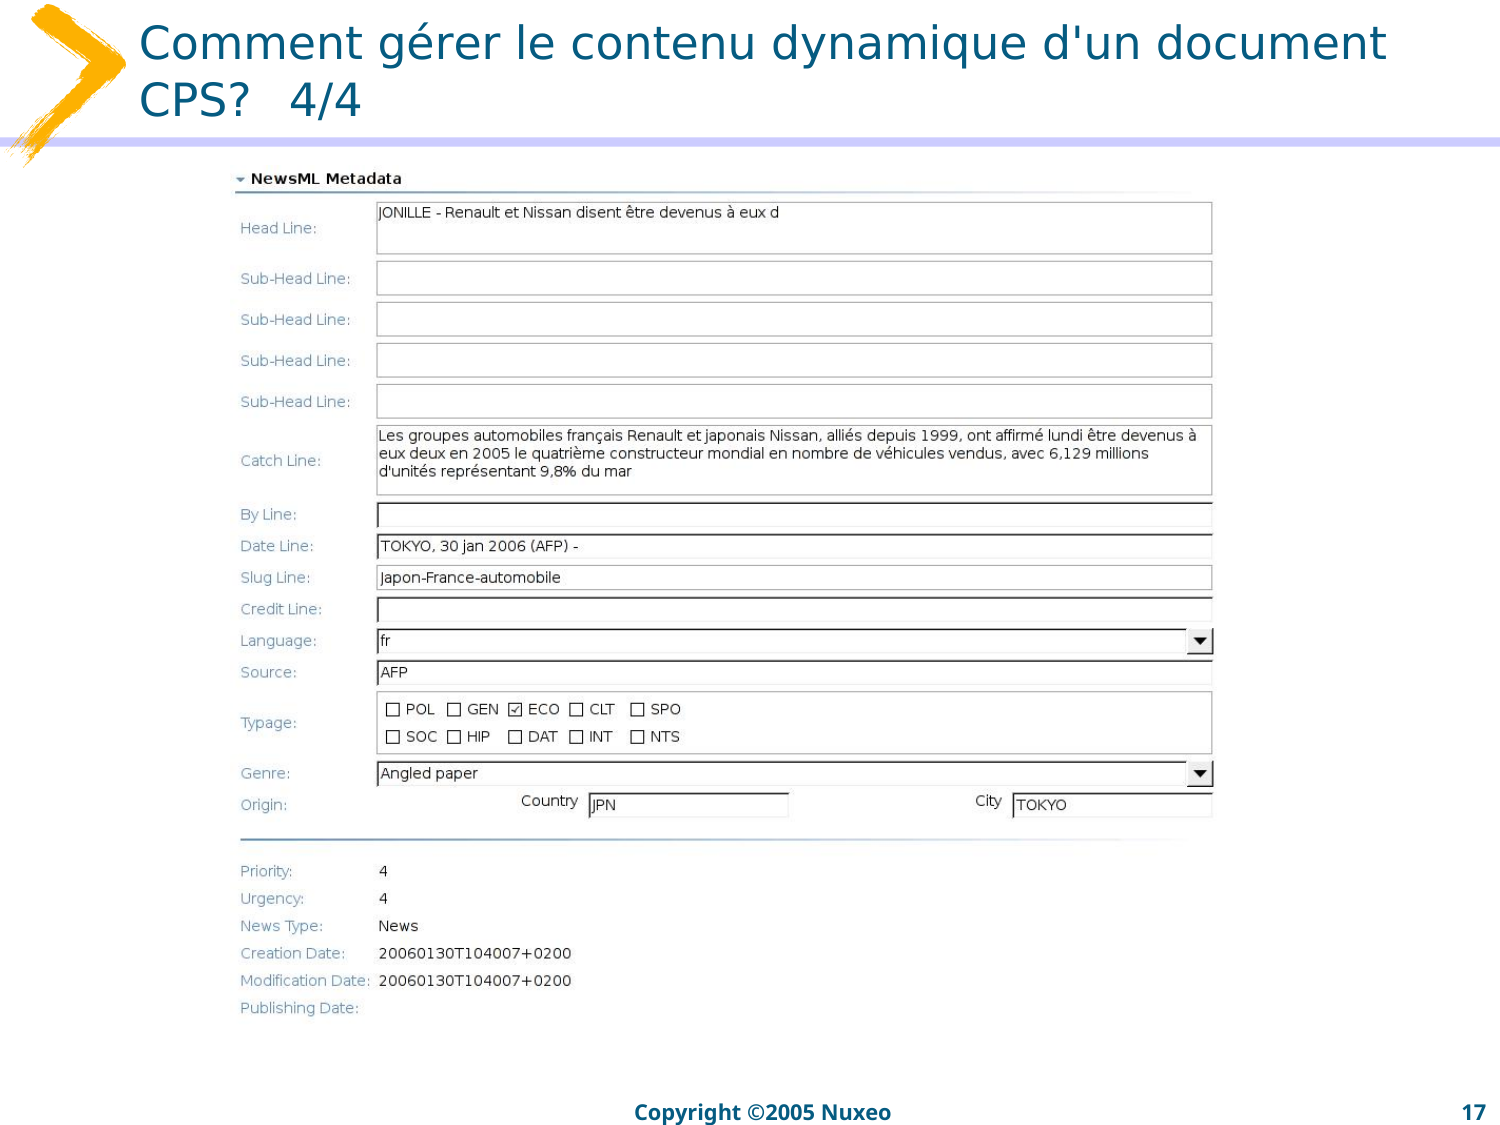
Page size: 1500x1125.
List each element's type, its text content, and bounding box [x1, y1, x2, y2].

title Comment gérer le contenu dynamique d'un document CPS? 4/4 [138, 12, 1409, 130]
picture [230, 165, 1224, 1028]
picture [4, 4, 126, 169]
